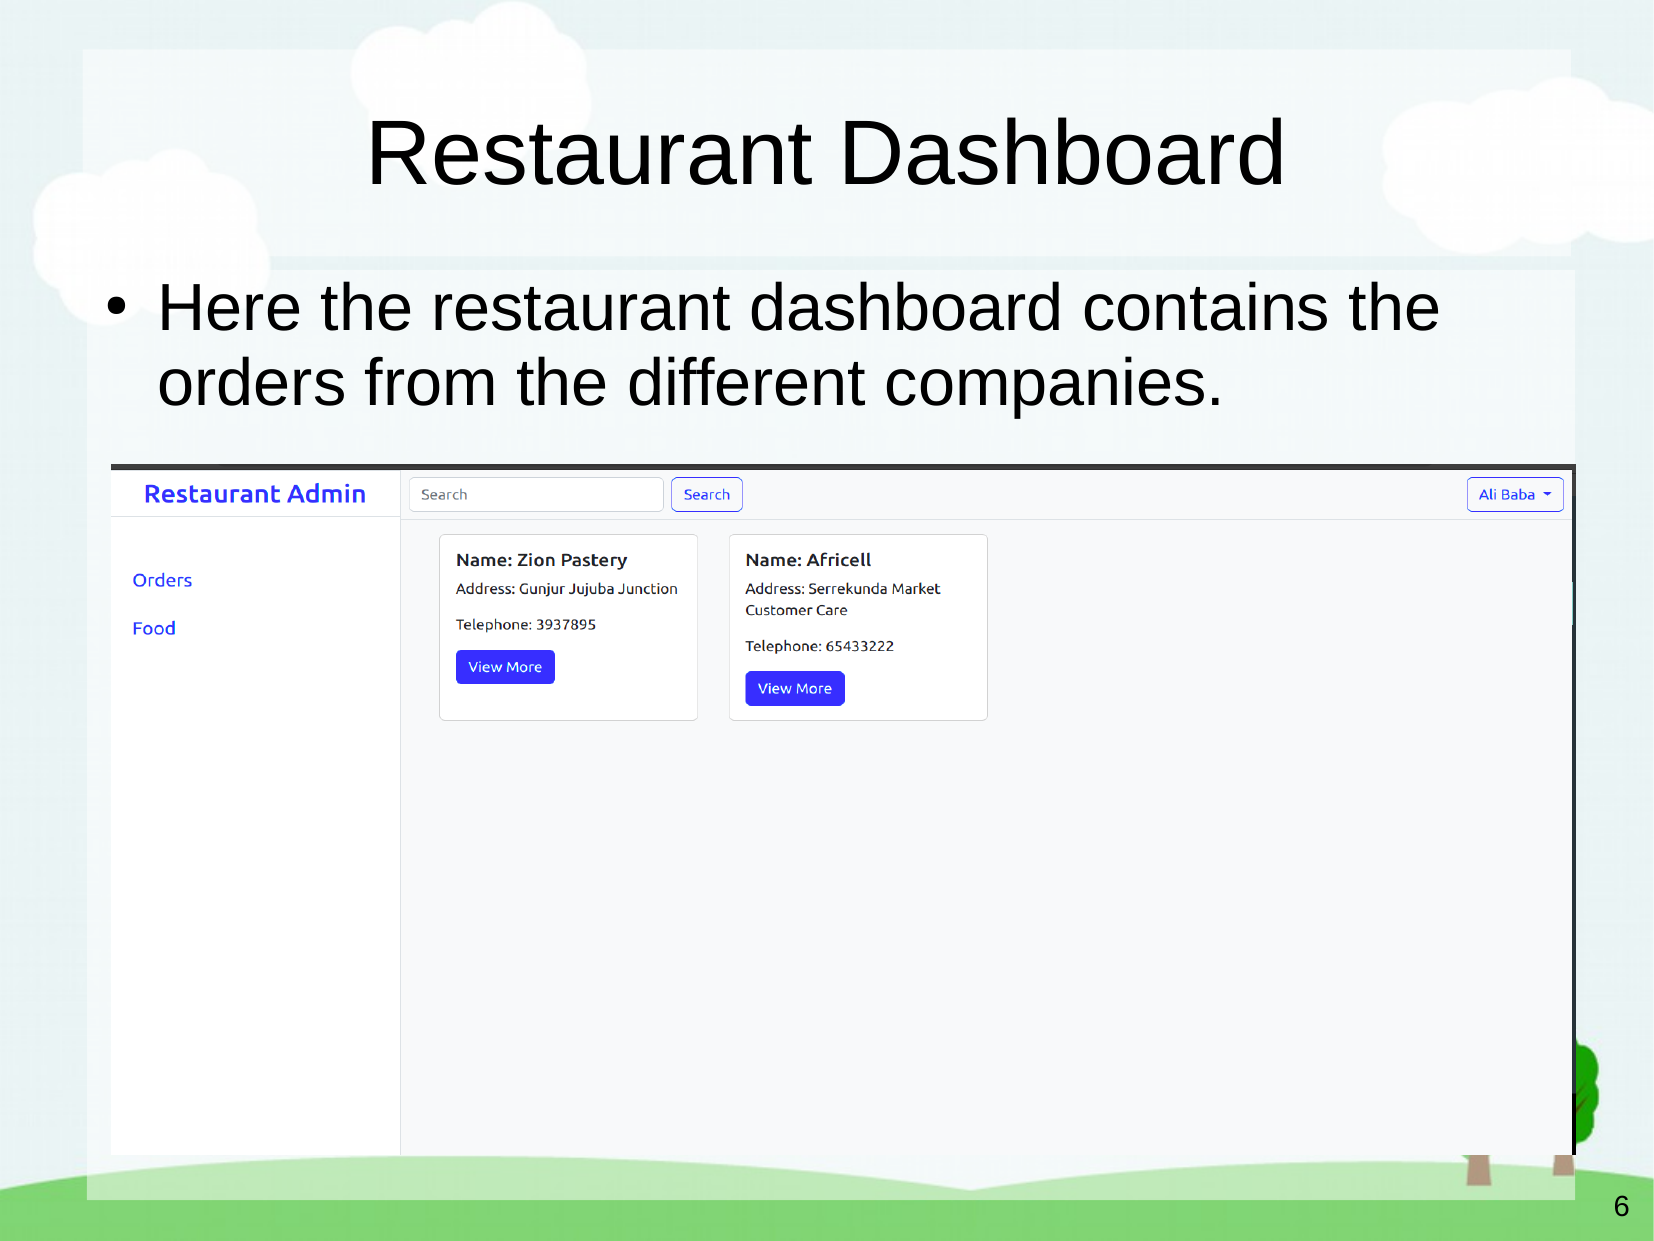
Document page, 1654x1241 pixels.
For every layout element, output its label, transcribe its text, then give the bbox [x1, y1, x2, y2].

list Here the restaurant dashboard contains the orders from the different companies. [86, 270, 1576, 1201]
picture [0, 0, 1654, 1241]
title Restaurant Dashboard [82, 49, 1571, 257]
